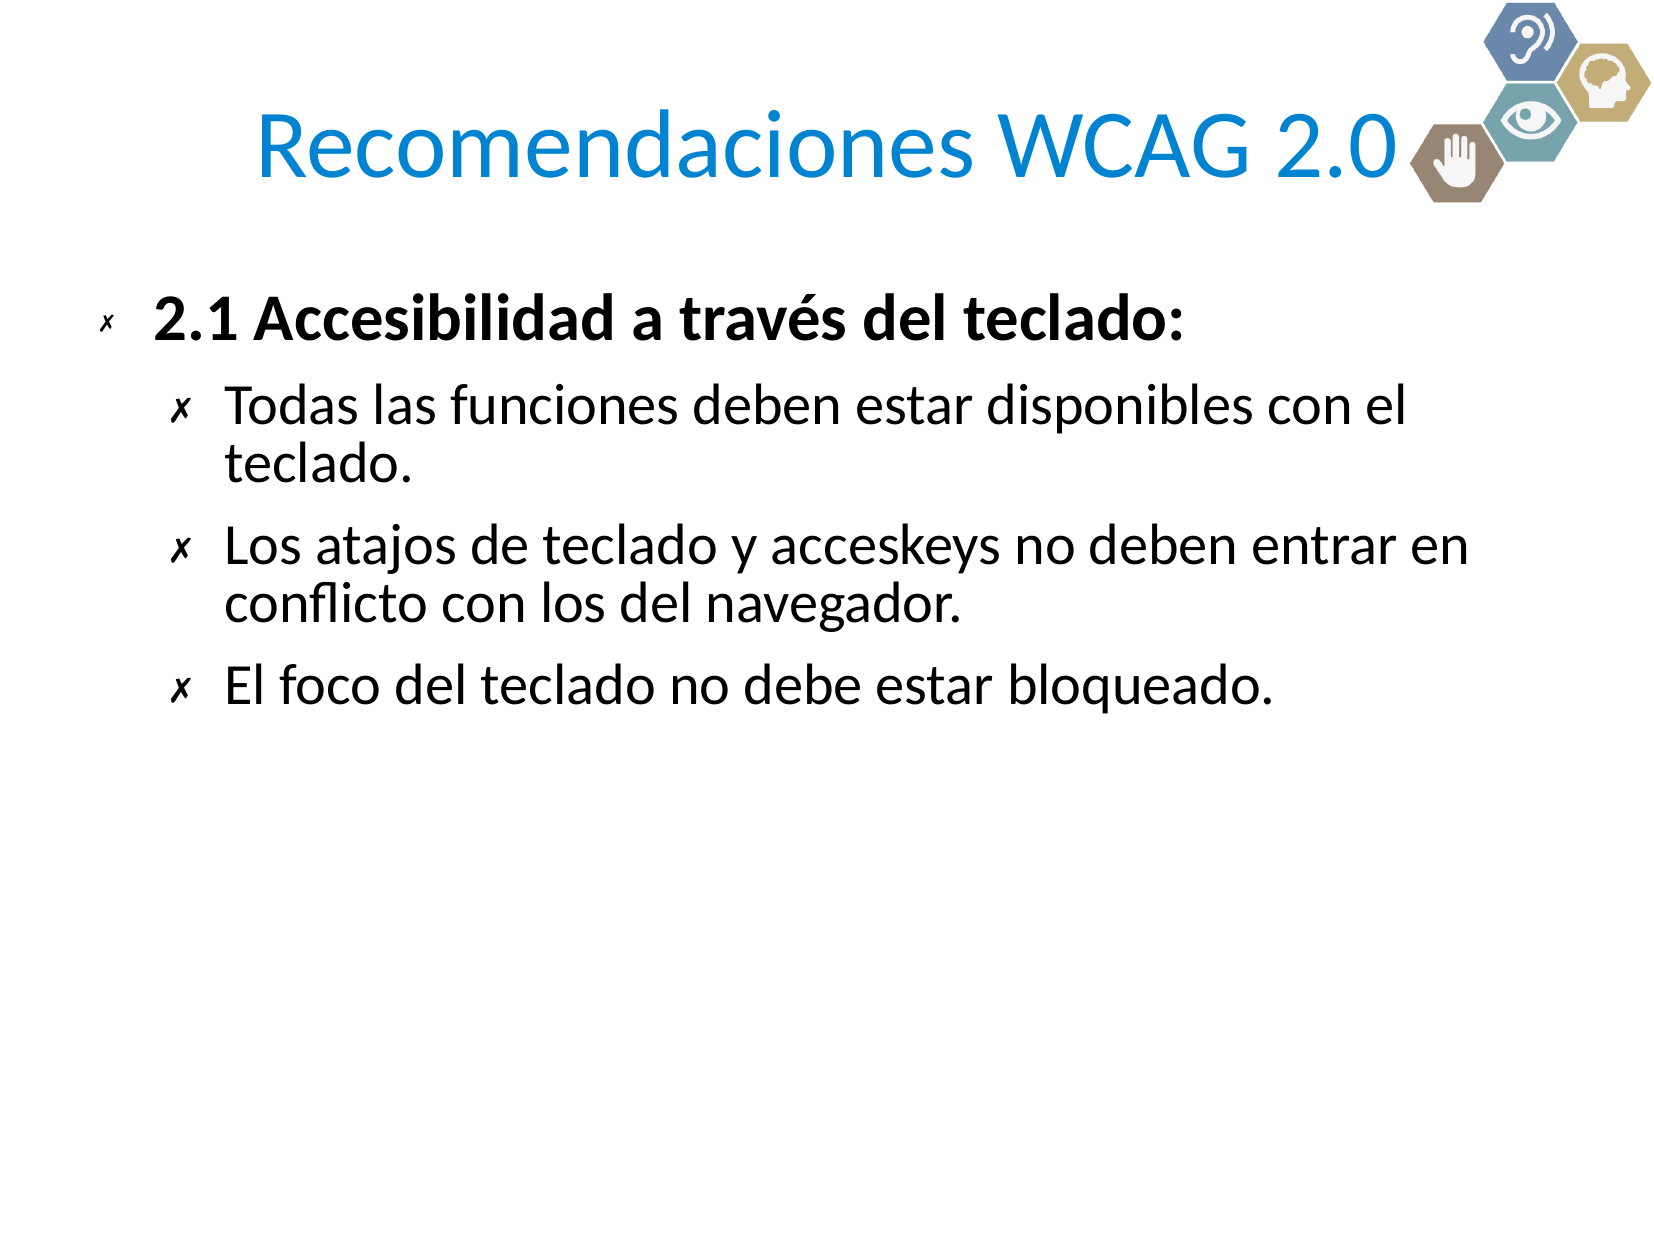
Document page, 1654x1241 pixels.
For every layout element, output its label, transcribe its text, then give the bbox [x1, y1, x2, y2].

title Recomendaciones WCAG 2.0 [82, 49, 1571, 257]
list 2.1 Accesibilidad a través del teclado: Todas las funciones deben estar disponibles con el teclado. Los atajos de teclado y acceskeys no deben entrar en conflicto con los del navegador. El foco del teclado no debe estar bloqueado. [82, 290, 1538, 1150]
picture [1405, 0, 1654, 206]
